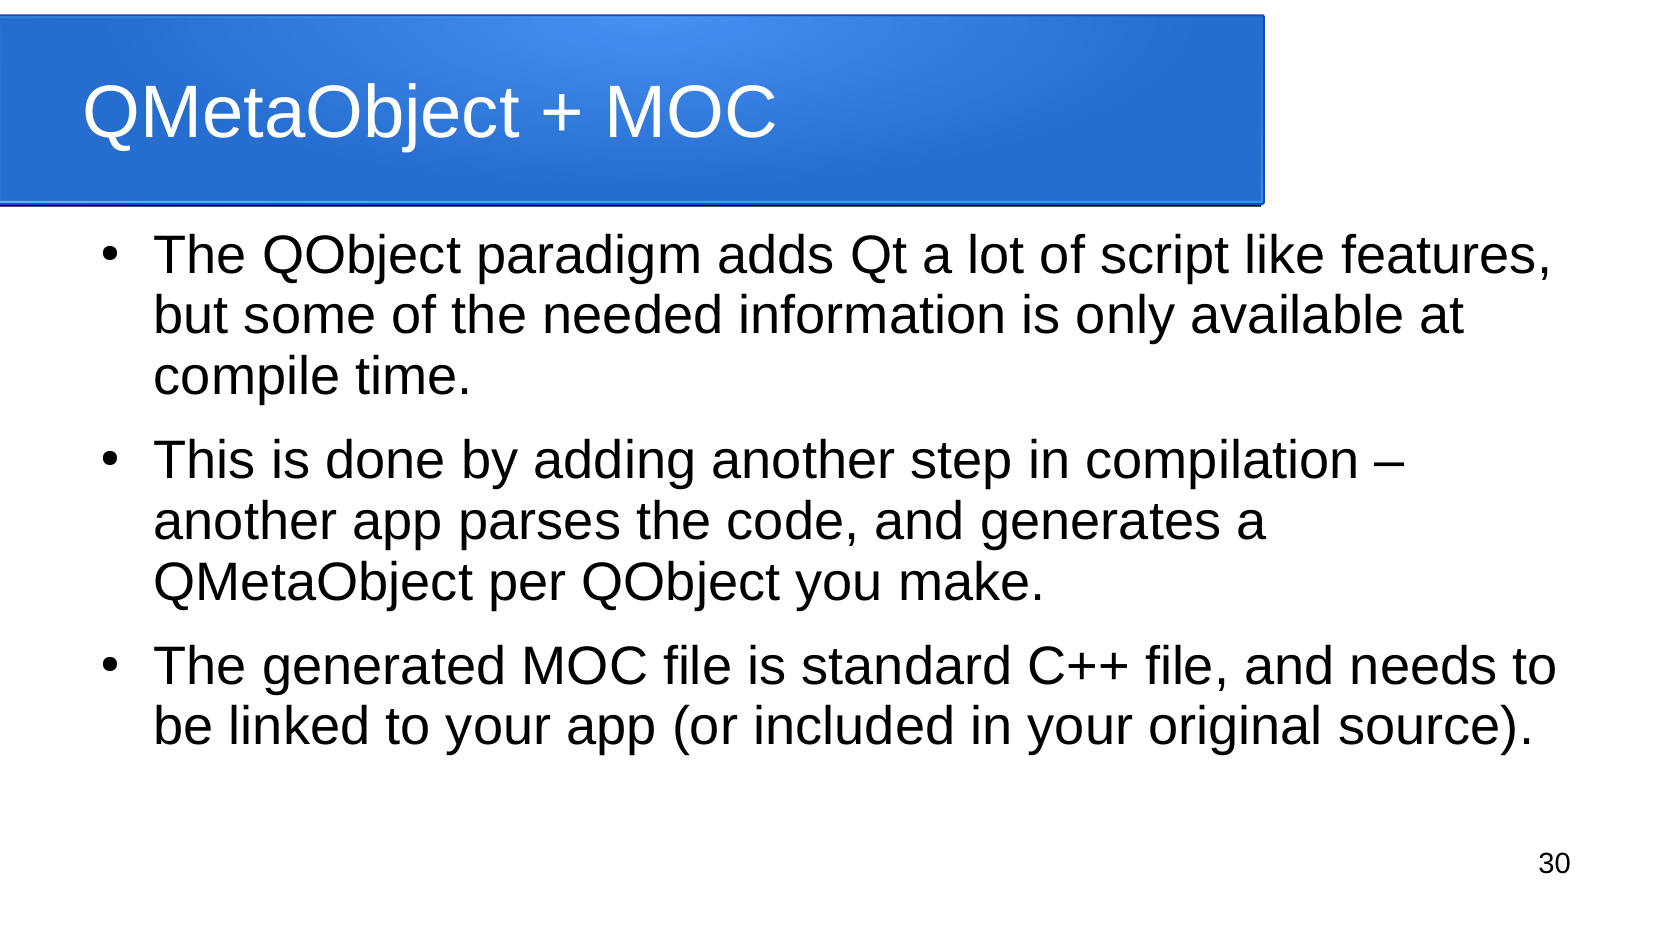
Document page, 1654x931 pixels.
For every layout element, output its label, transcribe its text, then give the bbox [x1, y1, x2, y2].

list The QObject paradigm adds Qt a lot of script like features, but some of the needed information is only available at compile time. This is done by adding another step in compilation – another app parses the code, and generates a QMetaObject per QObject you make. The generated MOC file is standard C++ file, and needs to be linked to your app (or included in your original source). [82, 224, 1571, 764]
title QMetaObject + MOC [82, 35, 1235, 189]
